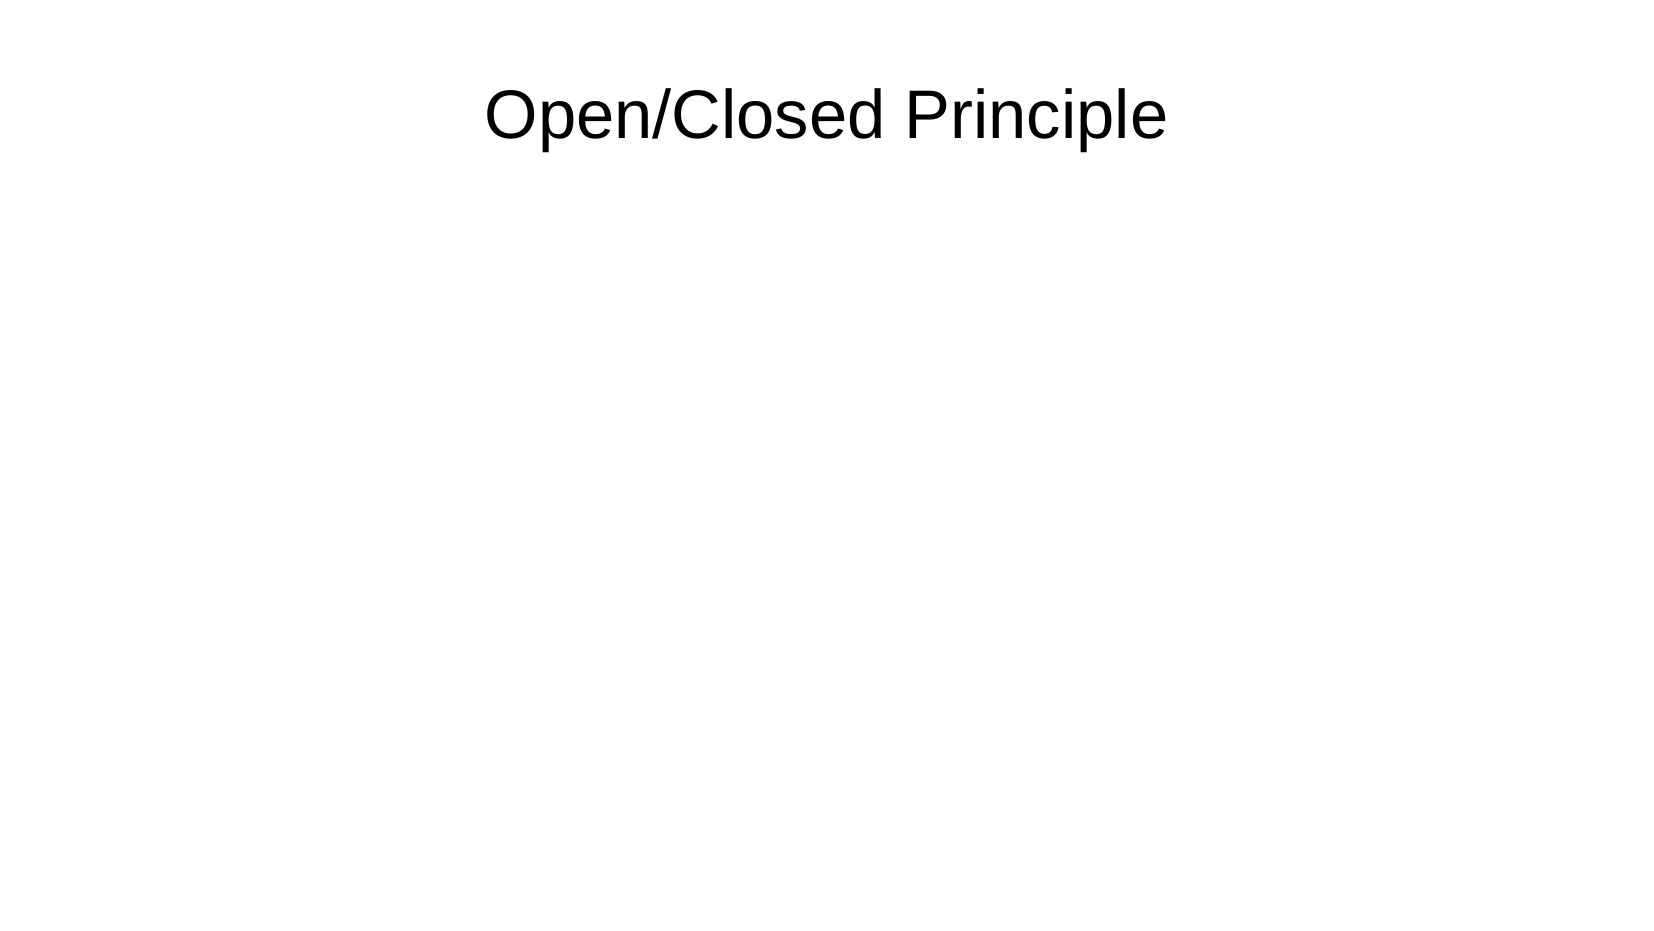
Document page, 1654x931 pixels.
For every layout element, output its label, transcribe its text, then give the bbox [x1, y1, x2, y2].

title Open/Closed Principle [82, 37, 1571, 193]
